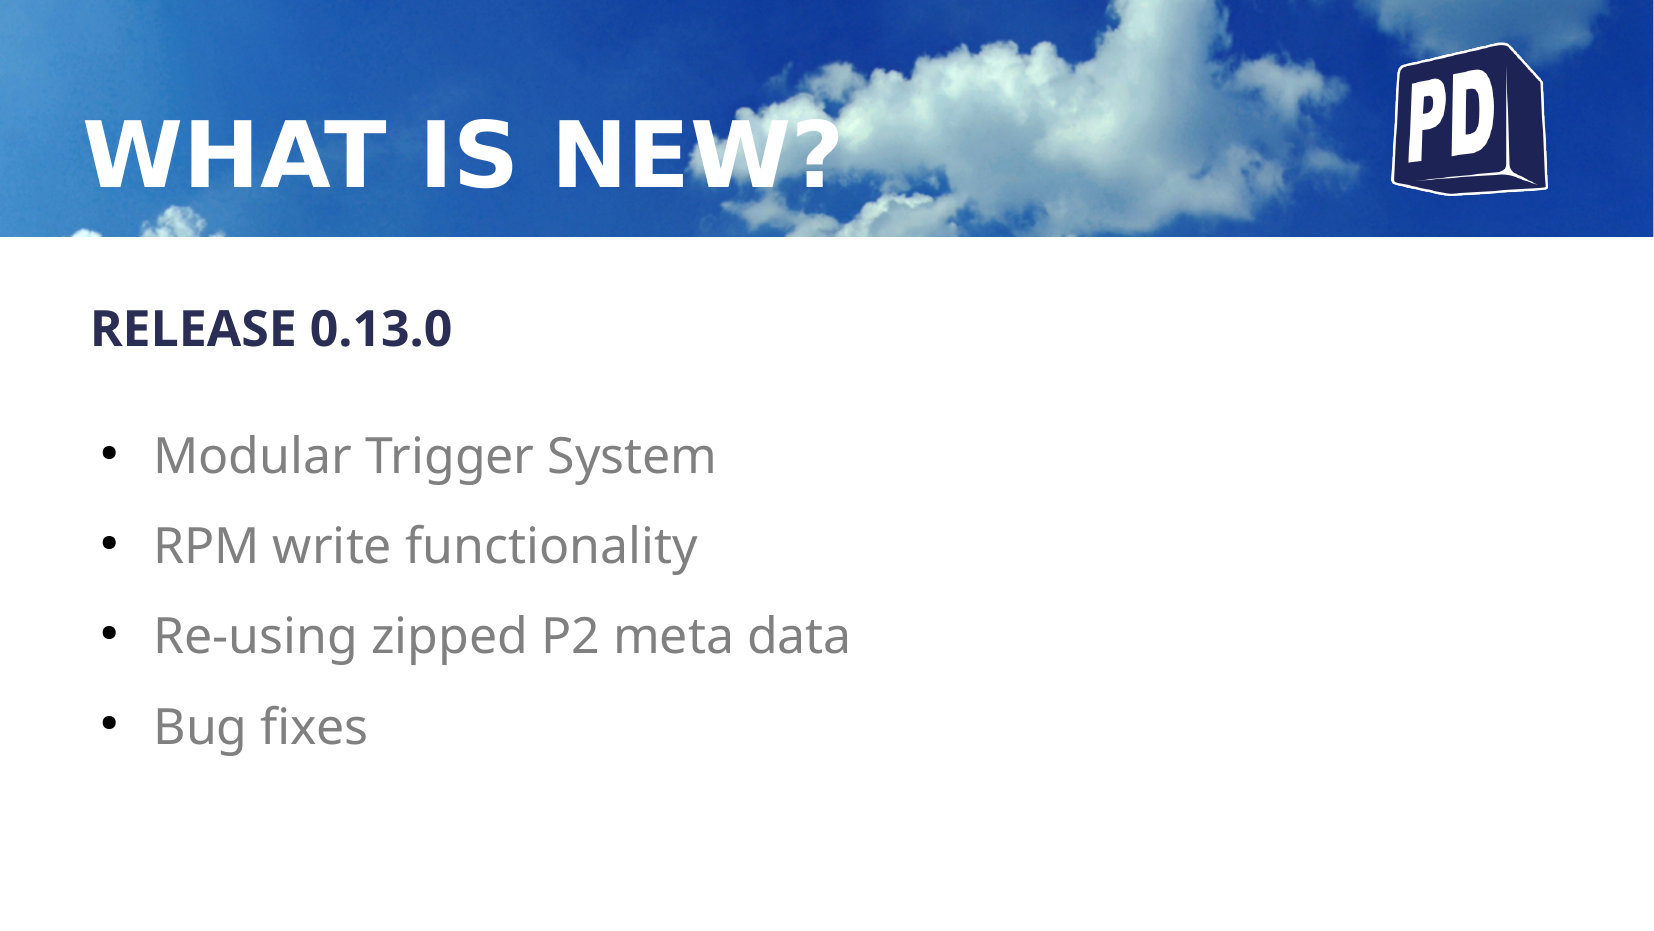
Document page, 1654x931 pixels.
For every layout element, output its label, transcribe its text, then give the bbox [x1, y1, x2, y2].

picture [0, 0, 1654, 237]
title WHAT IS NEW? [82, 78, 1261, 234]
list Modular Trigger System RPM write functionality Re-using zipped P2 meta data Bug fixes [82, 420, 1571, 811]
text_box RELEASE 0.13.0 [75, 285, 931, 376]
